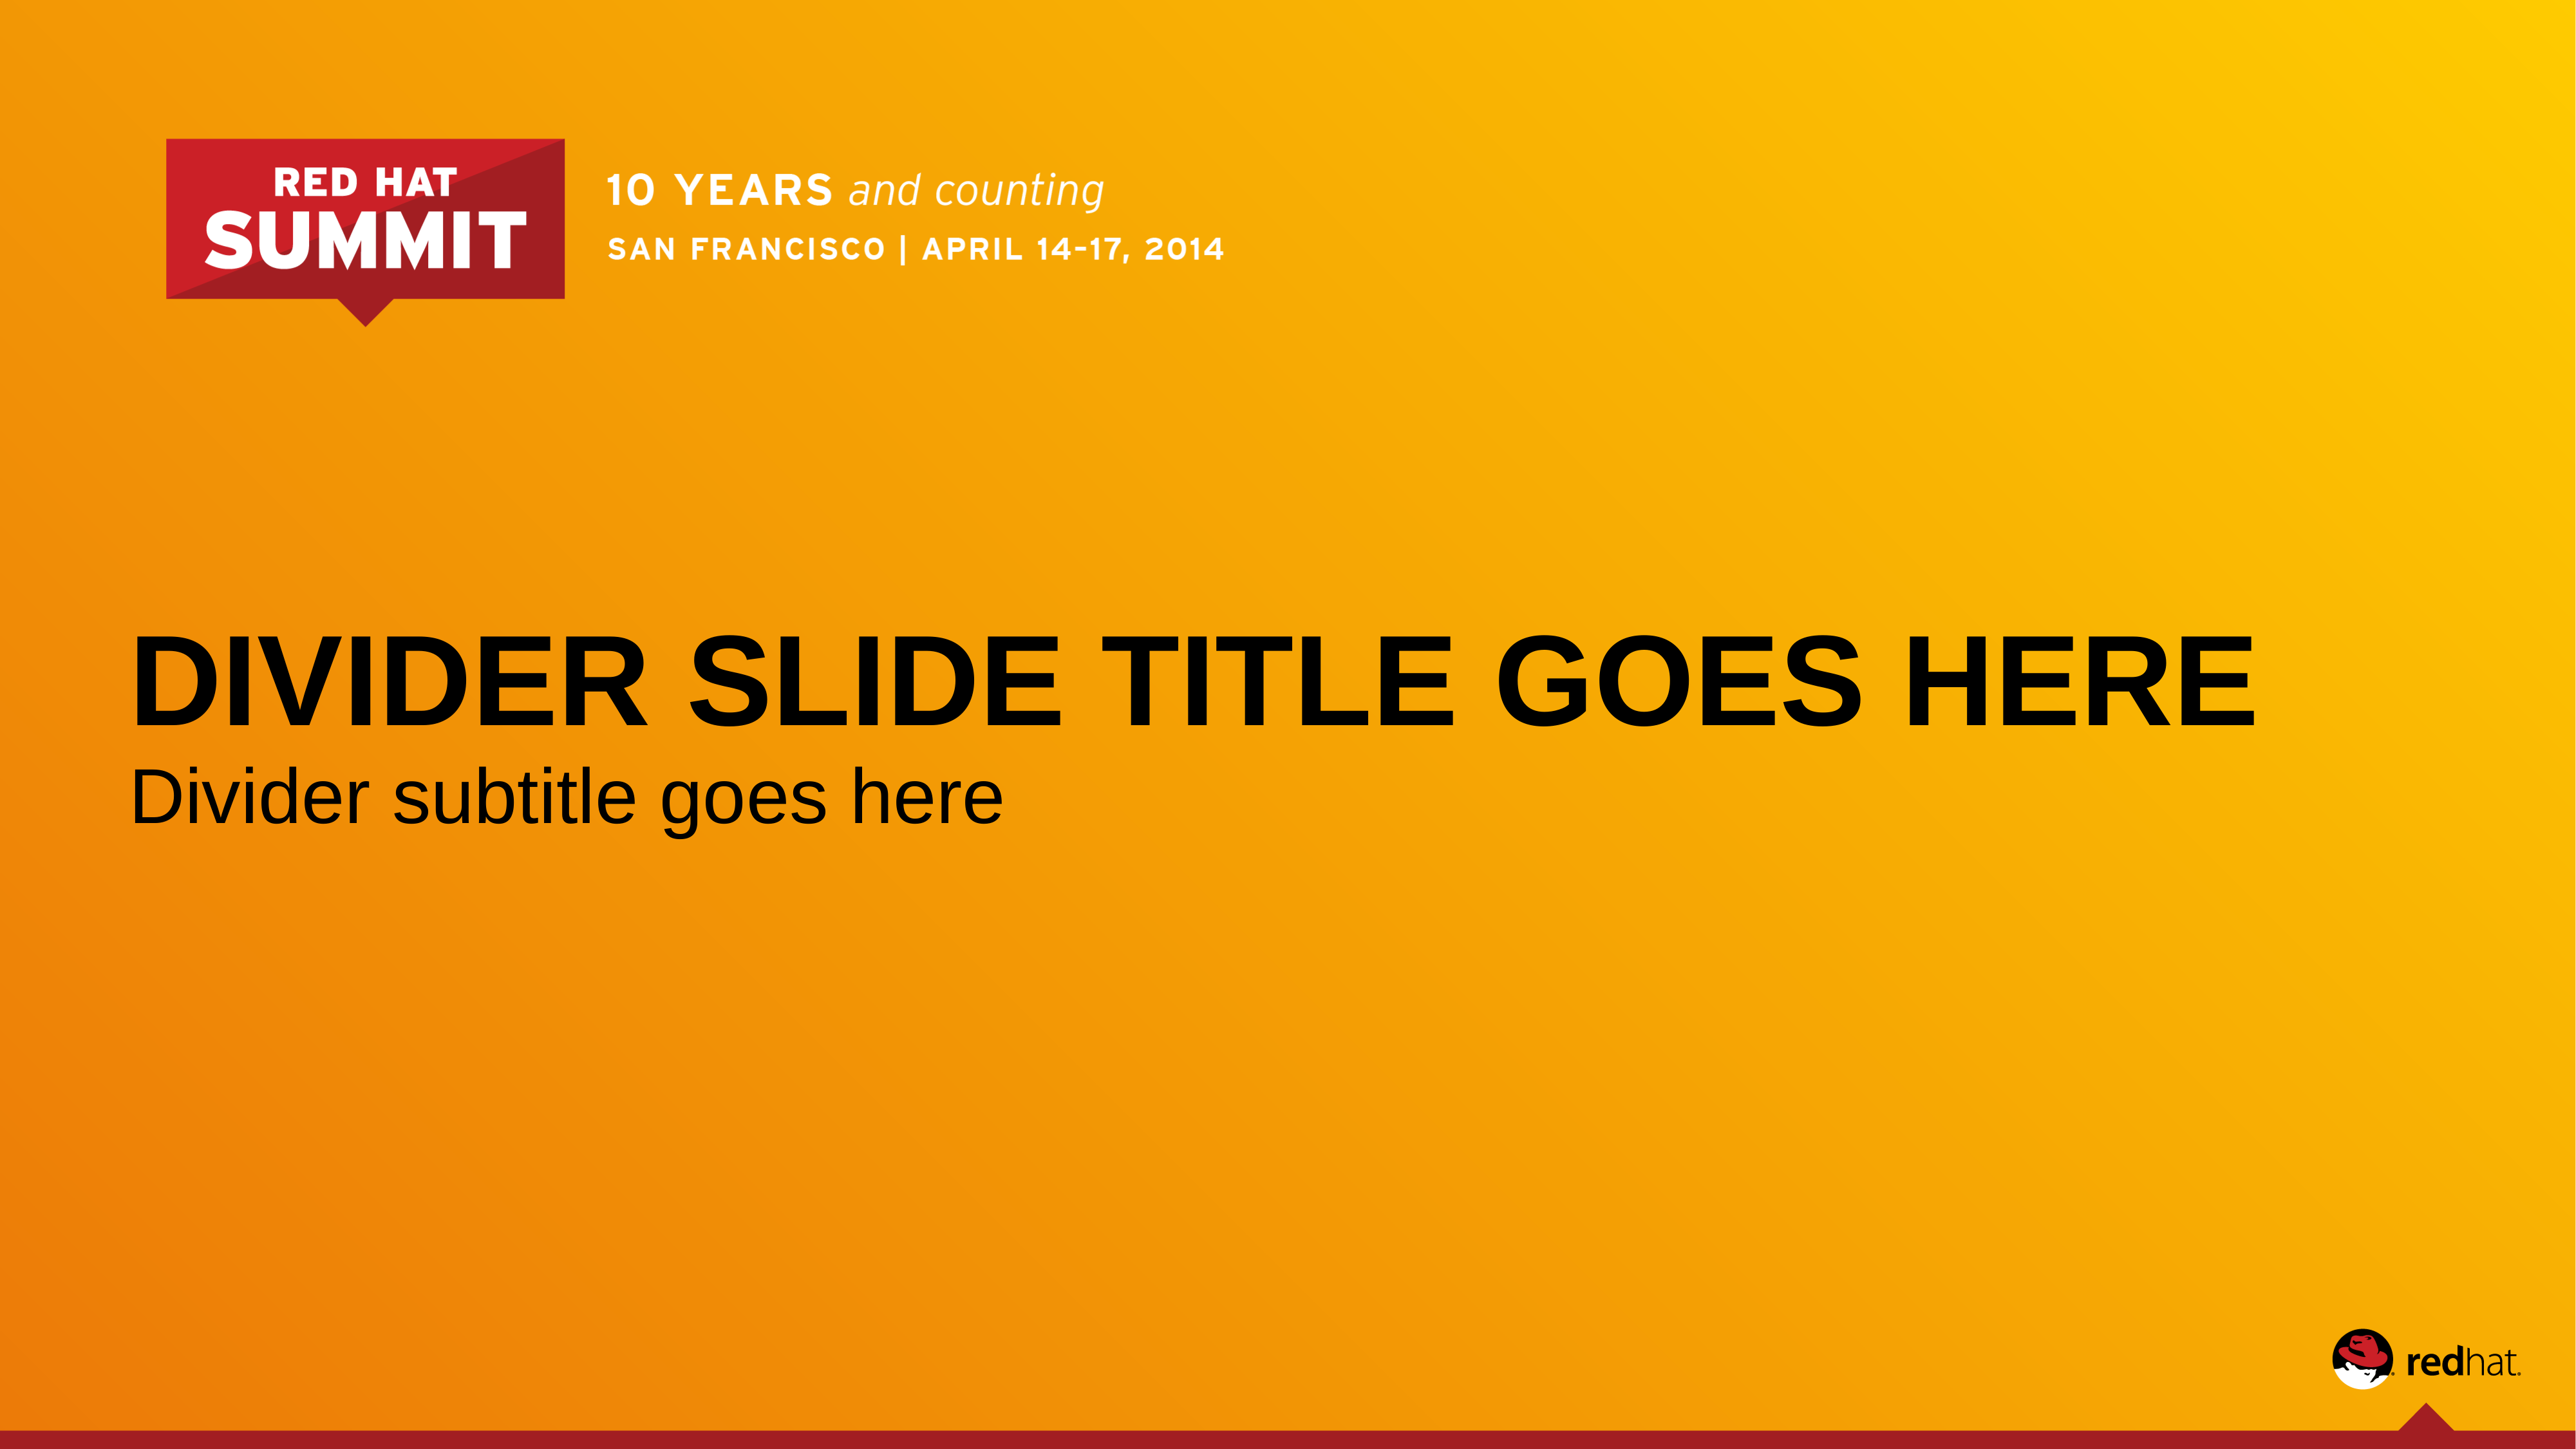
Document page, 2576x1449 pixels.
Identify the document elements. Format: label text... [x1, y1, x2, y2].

picture [0, 0, 2576, 1449]
title DIVIDER SLIDE TITLE GOES HERE Divider subtitle goes here [129, 603, 2447, 846]
